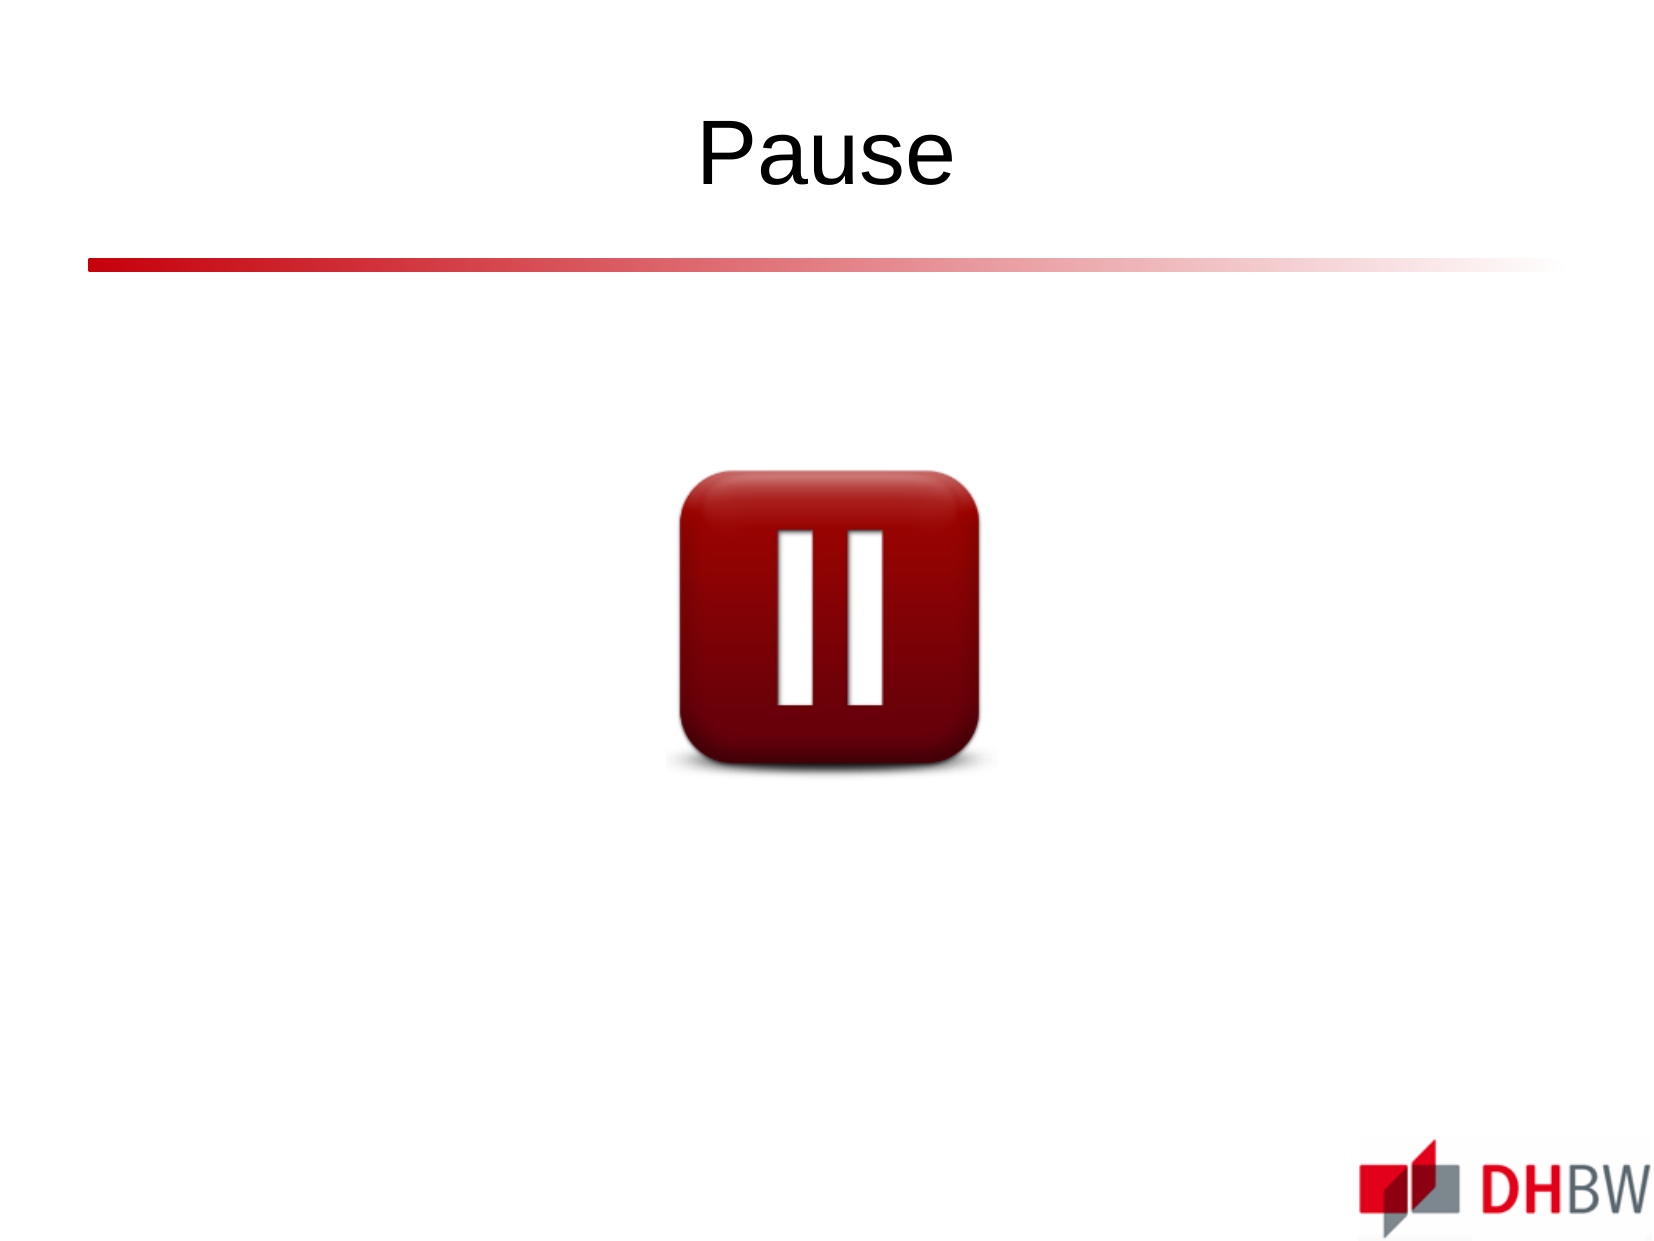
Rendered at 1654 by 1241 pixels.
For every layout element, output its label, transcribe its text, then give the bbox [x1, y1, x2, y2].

title Pause [82, 56, 1571, 250]
picture [1358, 1137, 1652, 1241]
picture [666, 455, 998, 790]
